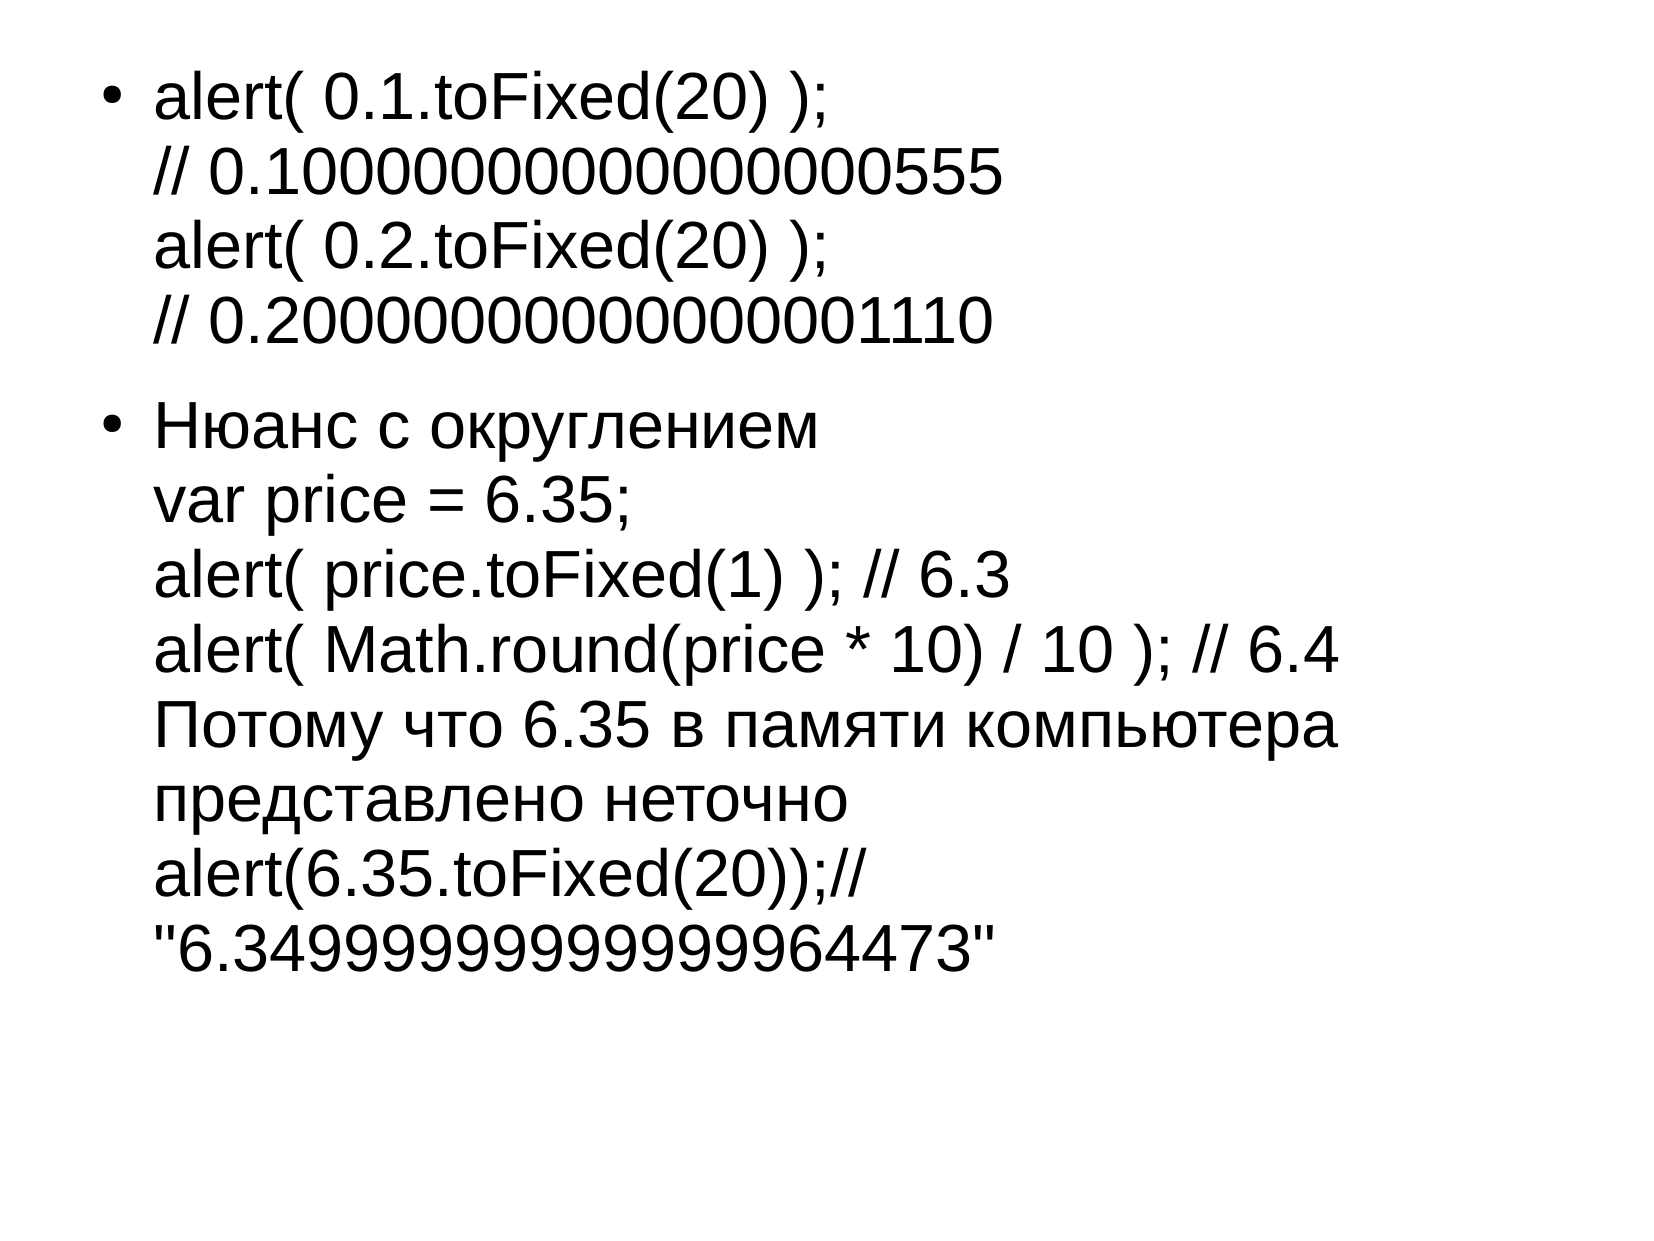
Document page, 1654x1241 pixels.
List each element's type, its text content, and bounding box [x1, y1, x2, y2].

list alert( 0.1.toFixed(20) ); // 0.10000000000000000555 alert( 0.2.toFixed(20) ); // 0.20000000000000001110 Нюанс с округлением var price = 6.35; alert( price.toFixed(1) ); // 6.3 alert( Math.round(price * 10) / 10 ); // 6.4 Потому что 6.35 в памяти компьютера представлено неточно alert(6.35.toFixed(20));// "6.34999999999999964473" [82, 59, 1571, 1109]
